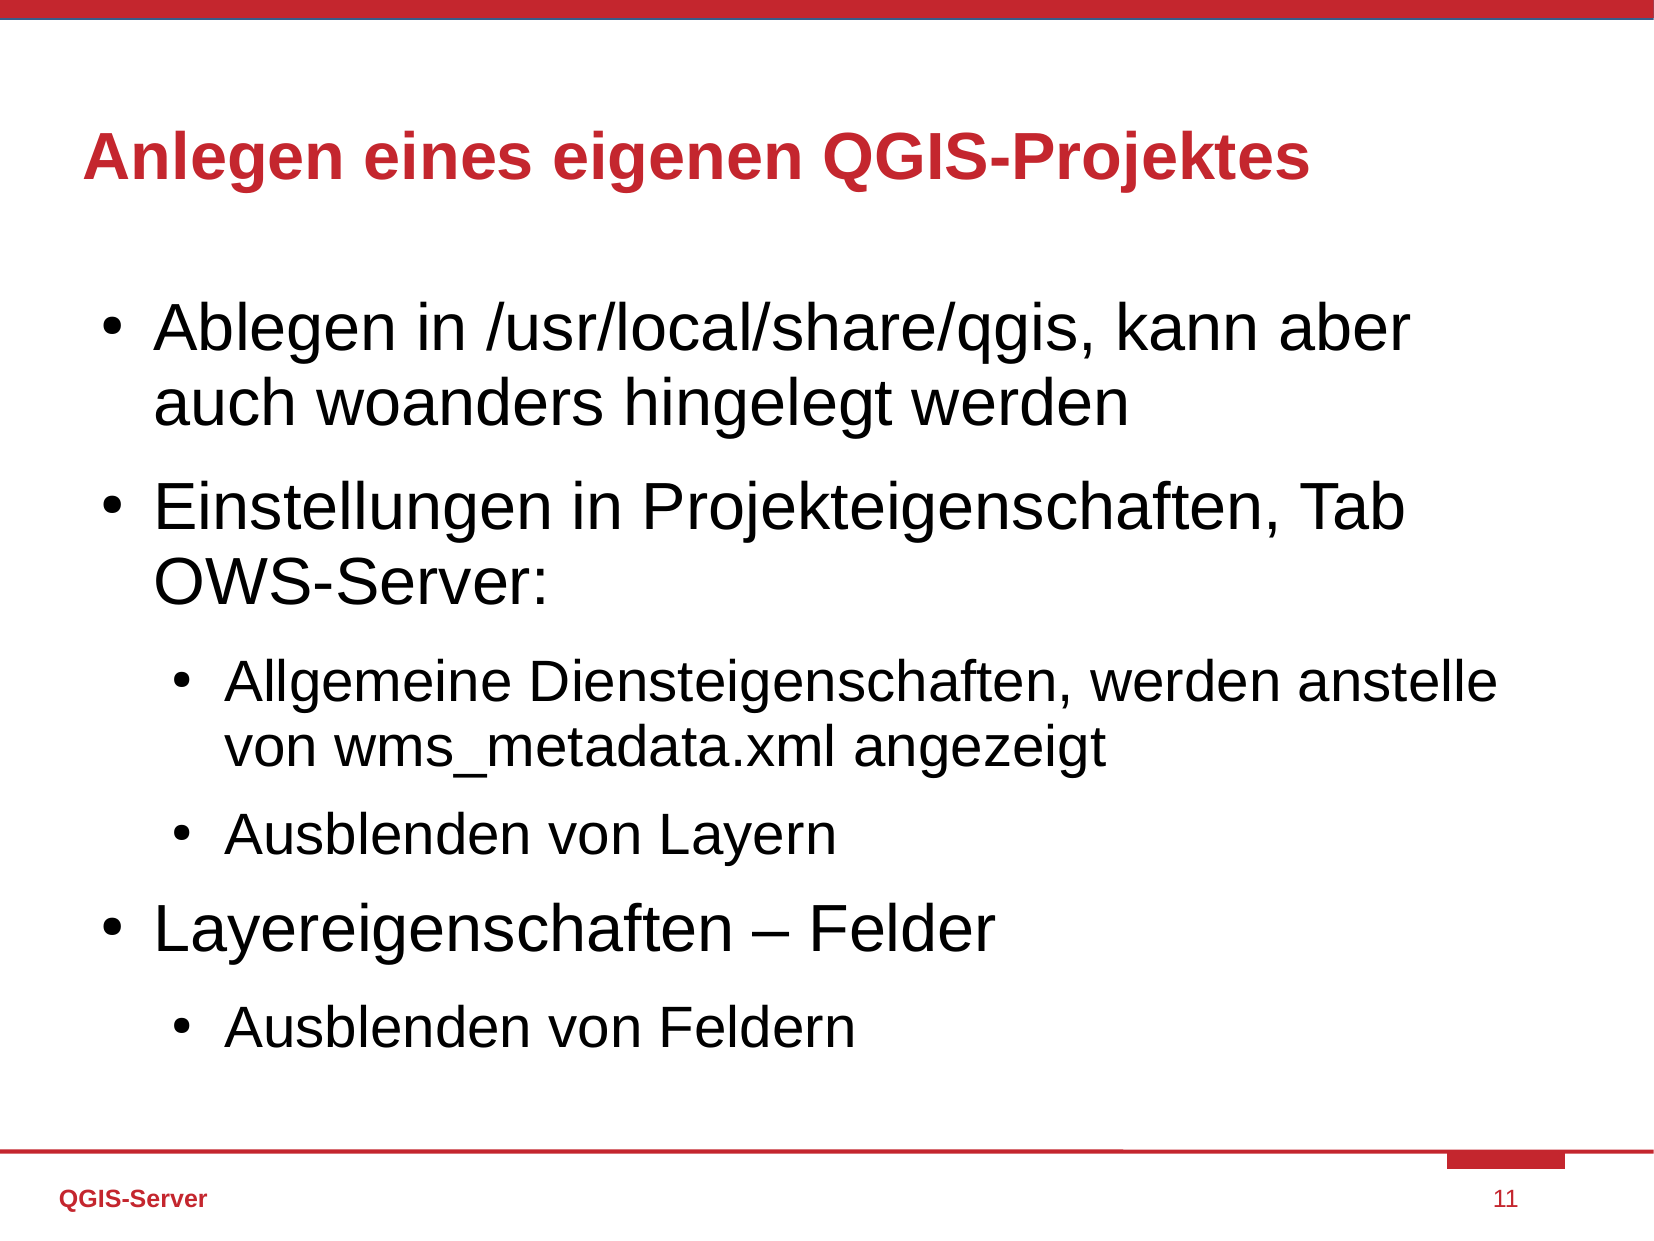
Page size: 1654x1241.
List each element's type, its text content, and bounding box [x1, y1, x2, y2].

text_box <number> [1446, 1182, 1565, 1223]
title Anlegen eines eigenen QGIS-Projektes [82, 49, 1571, 257]
text_box QGIS-Server [59, 1182, 1241, 1223]
list Ablegen in /usr/local/share/qgis, kann aber auch woanders hingelegt werden Einstellungen in Projekteigenschaften, Tab OWS-Server: Allgemeine Diensteigenschaften, werden anstelle von wms_metadata.xml angezeigt Ausblenden von Layern Layereigenschaften – Felder Ausblenden von Feldern [82, 290, 1571, 1109]
